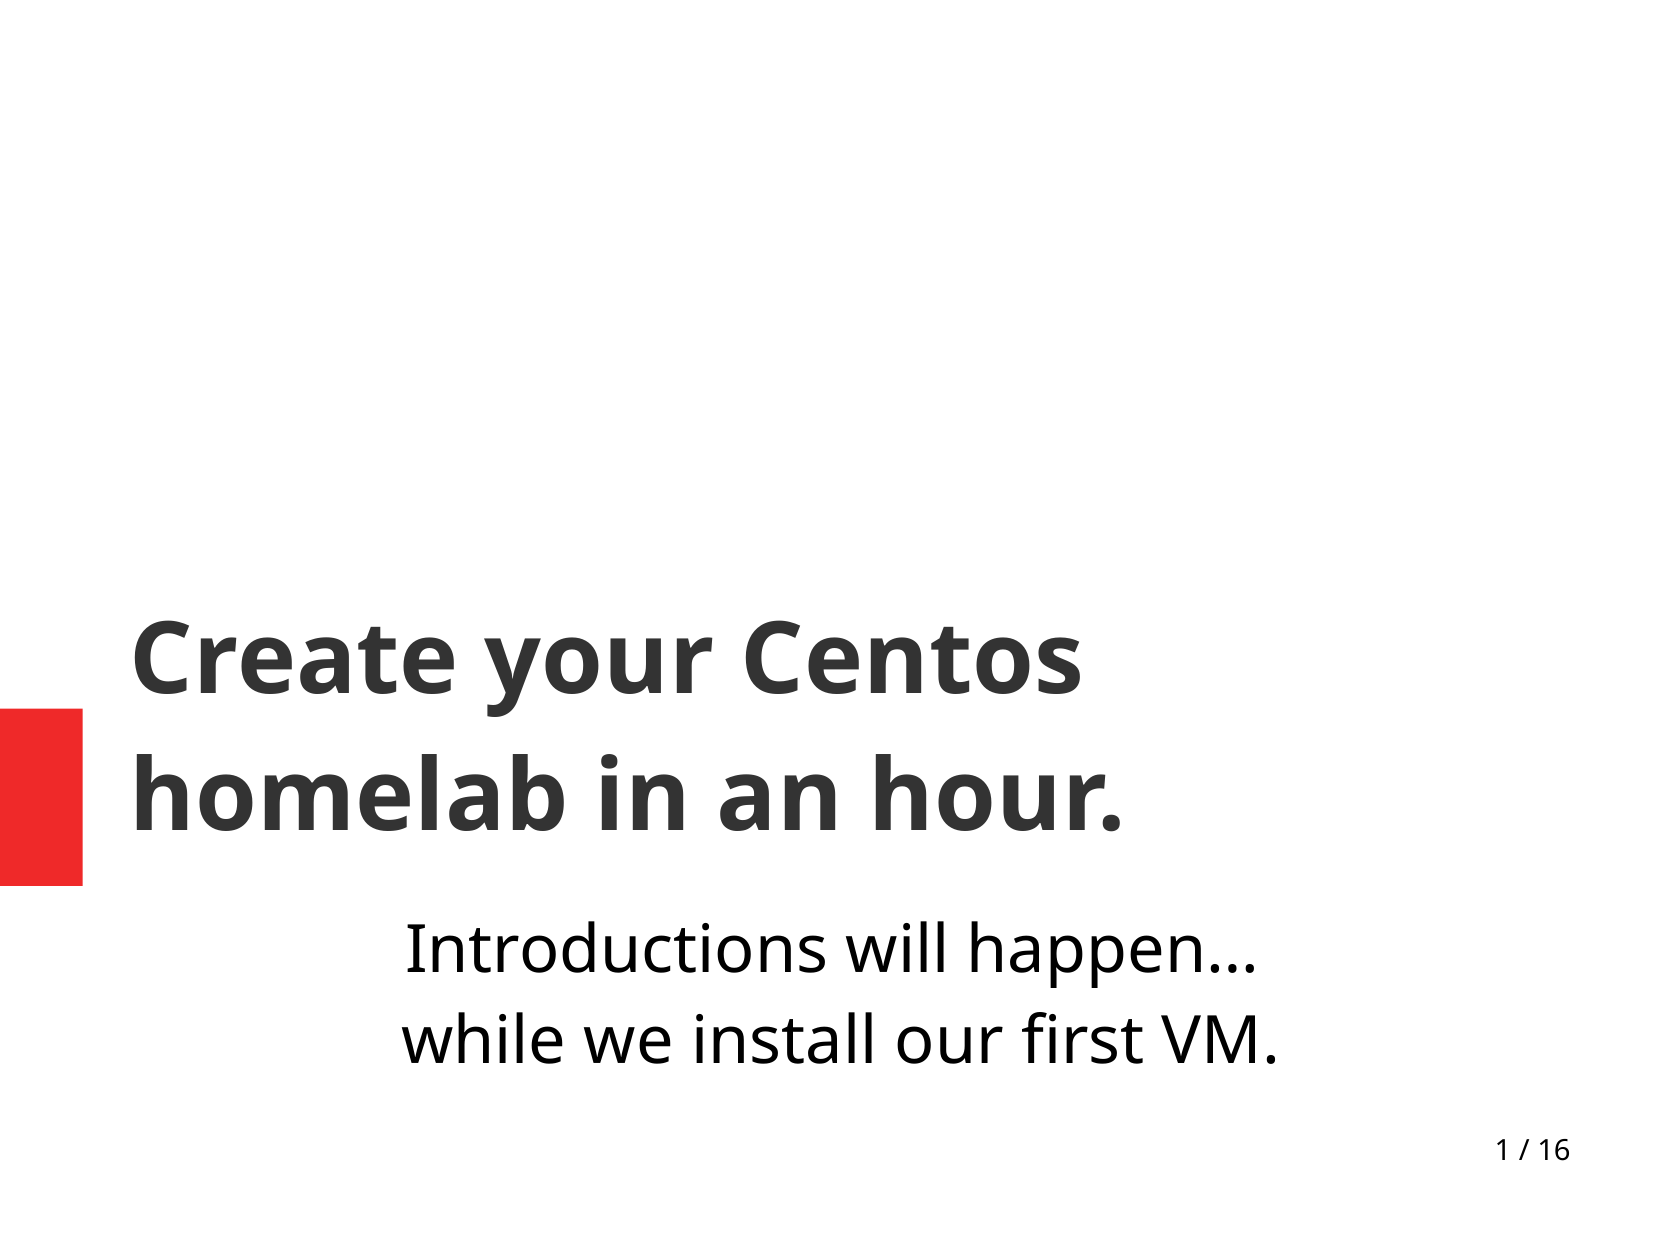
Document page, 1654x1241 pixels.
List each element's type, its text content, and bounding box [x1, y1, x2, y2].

title Create your Centos homelab in an hour. [129, 558, 1536, 855]
subtitle Introductions will happen… while we install our first VM. [129, 855, 1536, 1130]
